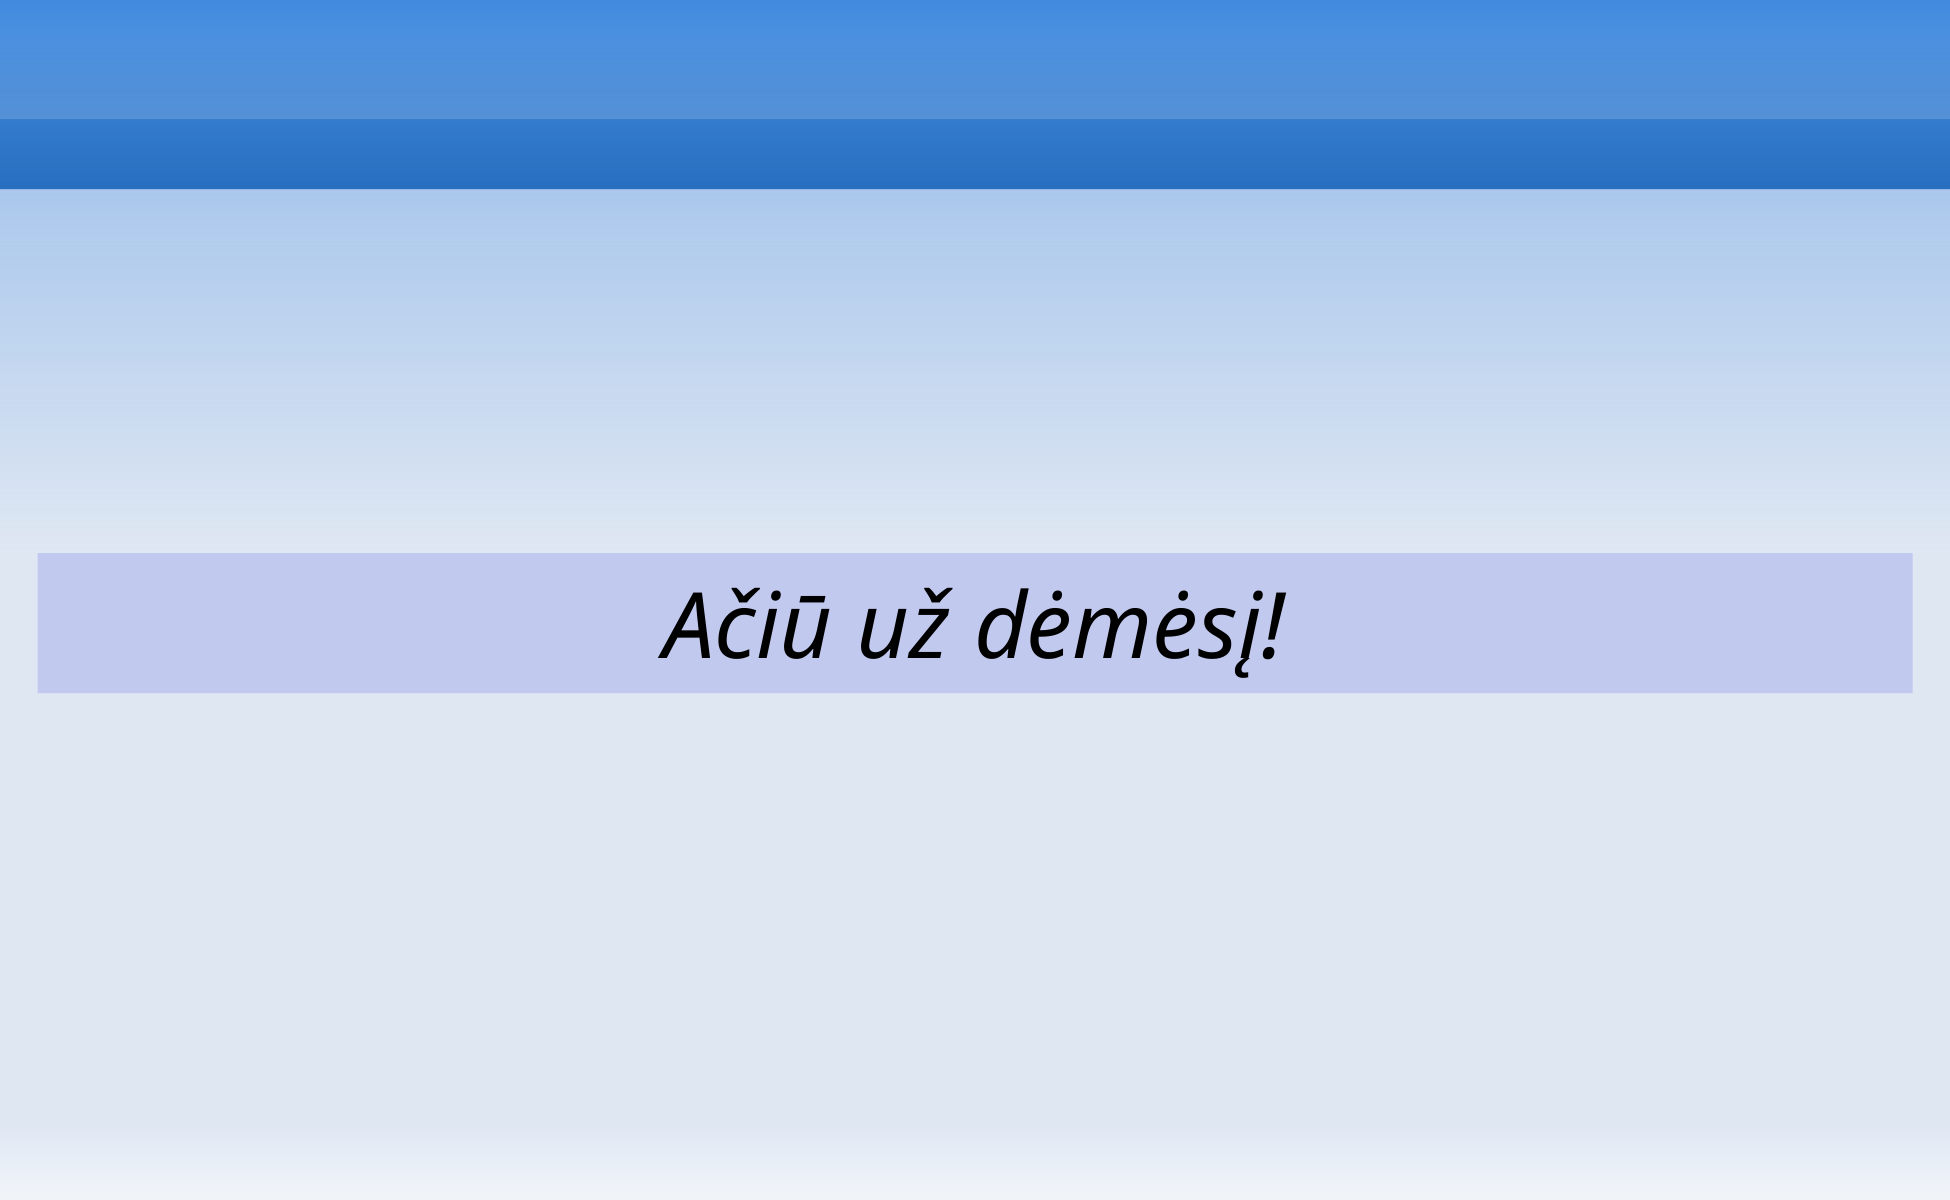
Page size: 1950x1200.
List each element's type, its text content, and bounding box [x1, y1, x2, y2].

text_box Ačiū už dėmėsį! [37, 553, 1913, 676]
picture [0, 0, 1950, 1200]
